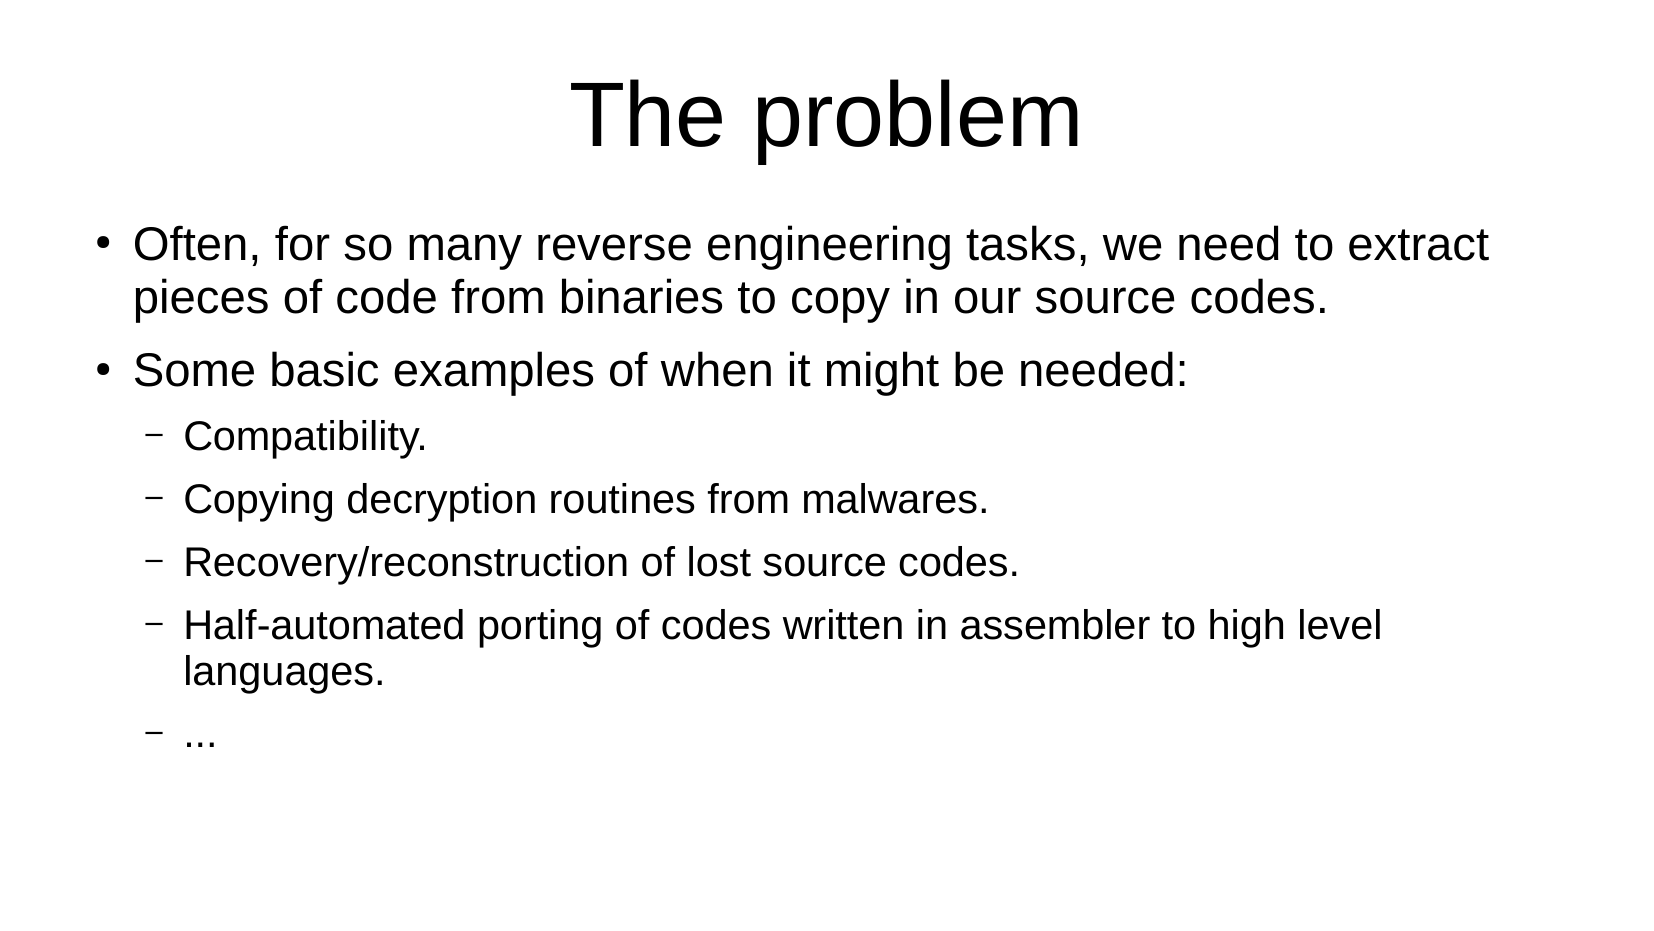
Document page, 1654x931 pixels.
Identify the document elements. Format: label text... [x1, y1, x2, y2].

title The problem [82, 37, 1571, 193]
list Often, for so many reverse engineering tasks, we need to extract pieces of code from binaries to copy in our source codes. Some basic examples of when it might be needed: Compatibility. Copying decryption routines from malwares. Recovery/reconstruction of lost source codes. Half-automated porting of codes written in assembler to high level languages. ... [82, 217, 1571, 758]
